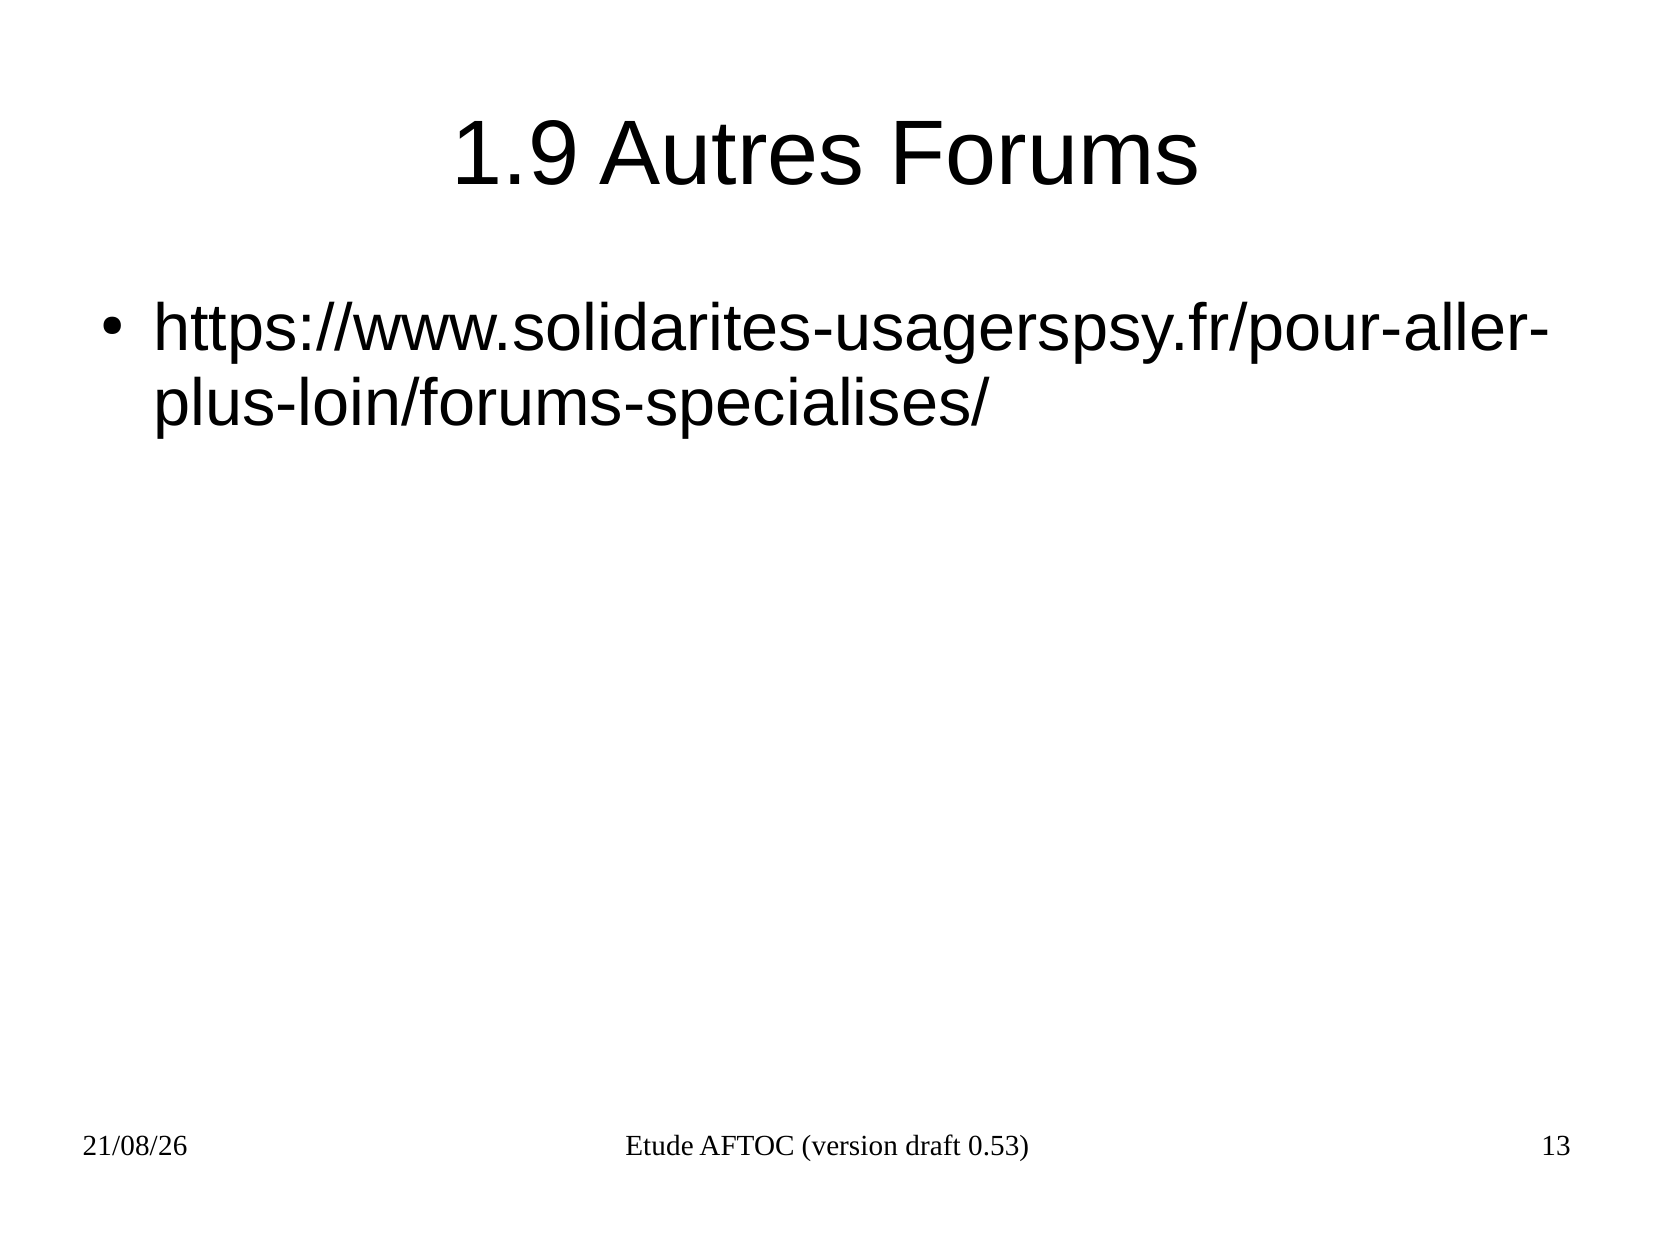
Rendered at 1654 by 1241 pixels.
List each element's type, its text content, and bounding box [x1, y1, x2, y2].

title 1.9 Autres Forums [82, 49, 1571, 257]
list https://www.solidarites-usagerspsy.fr/pour-aller-plus-loin/forums-specialises/ [82, 290, 1571, 1010]
